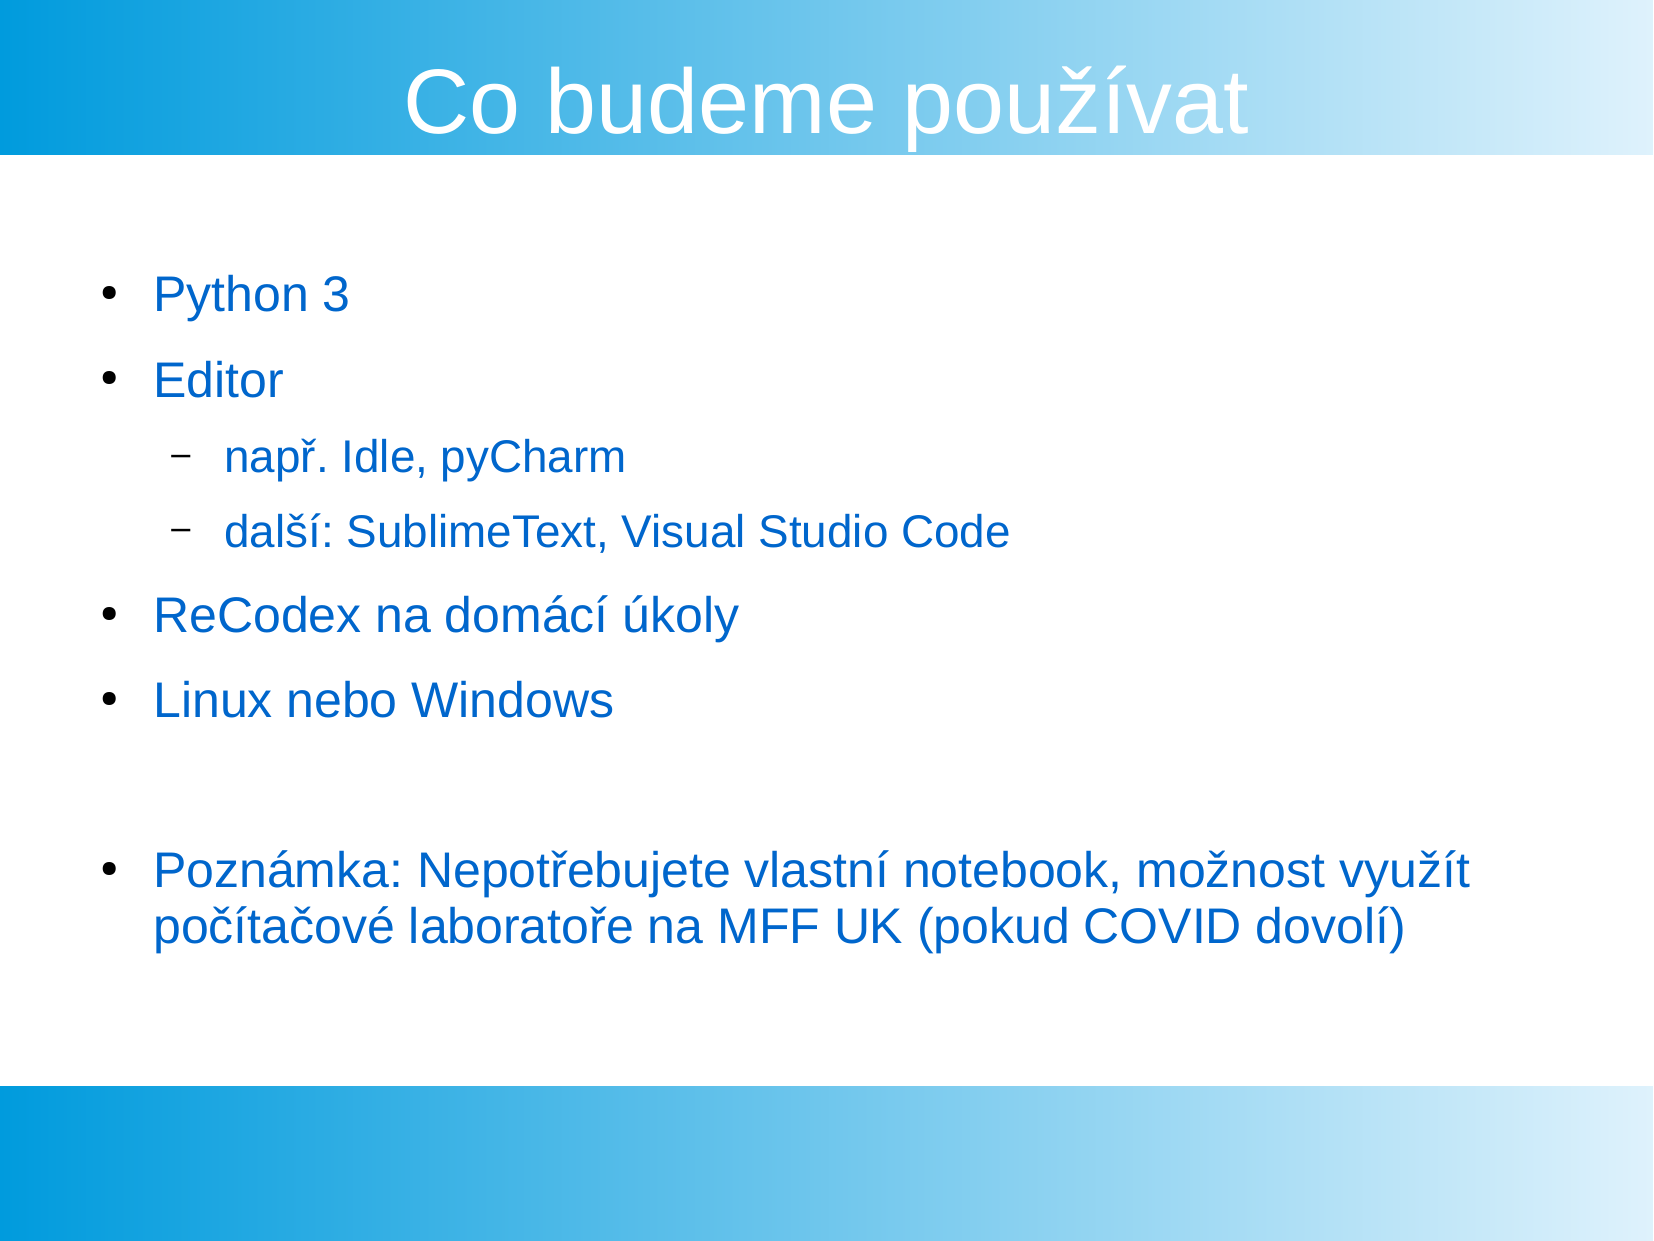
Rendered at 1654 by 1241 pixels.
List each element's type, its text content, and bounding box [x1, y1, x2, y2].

list Python 3 Editor např. Idle, pyCharm další: SublimeText, Visual Studio Code ReCodex na domácí úkoly Linux nebo Windows Poznámka: Nepotřebujete vlastní notebook, možnost využít počítačové laboratoře na MFF UK (pokud COVID dovolí) [82, 266, 1571, 986]
title Co budeme používat [82, 49, 1571, 155]
